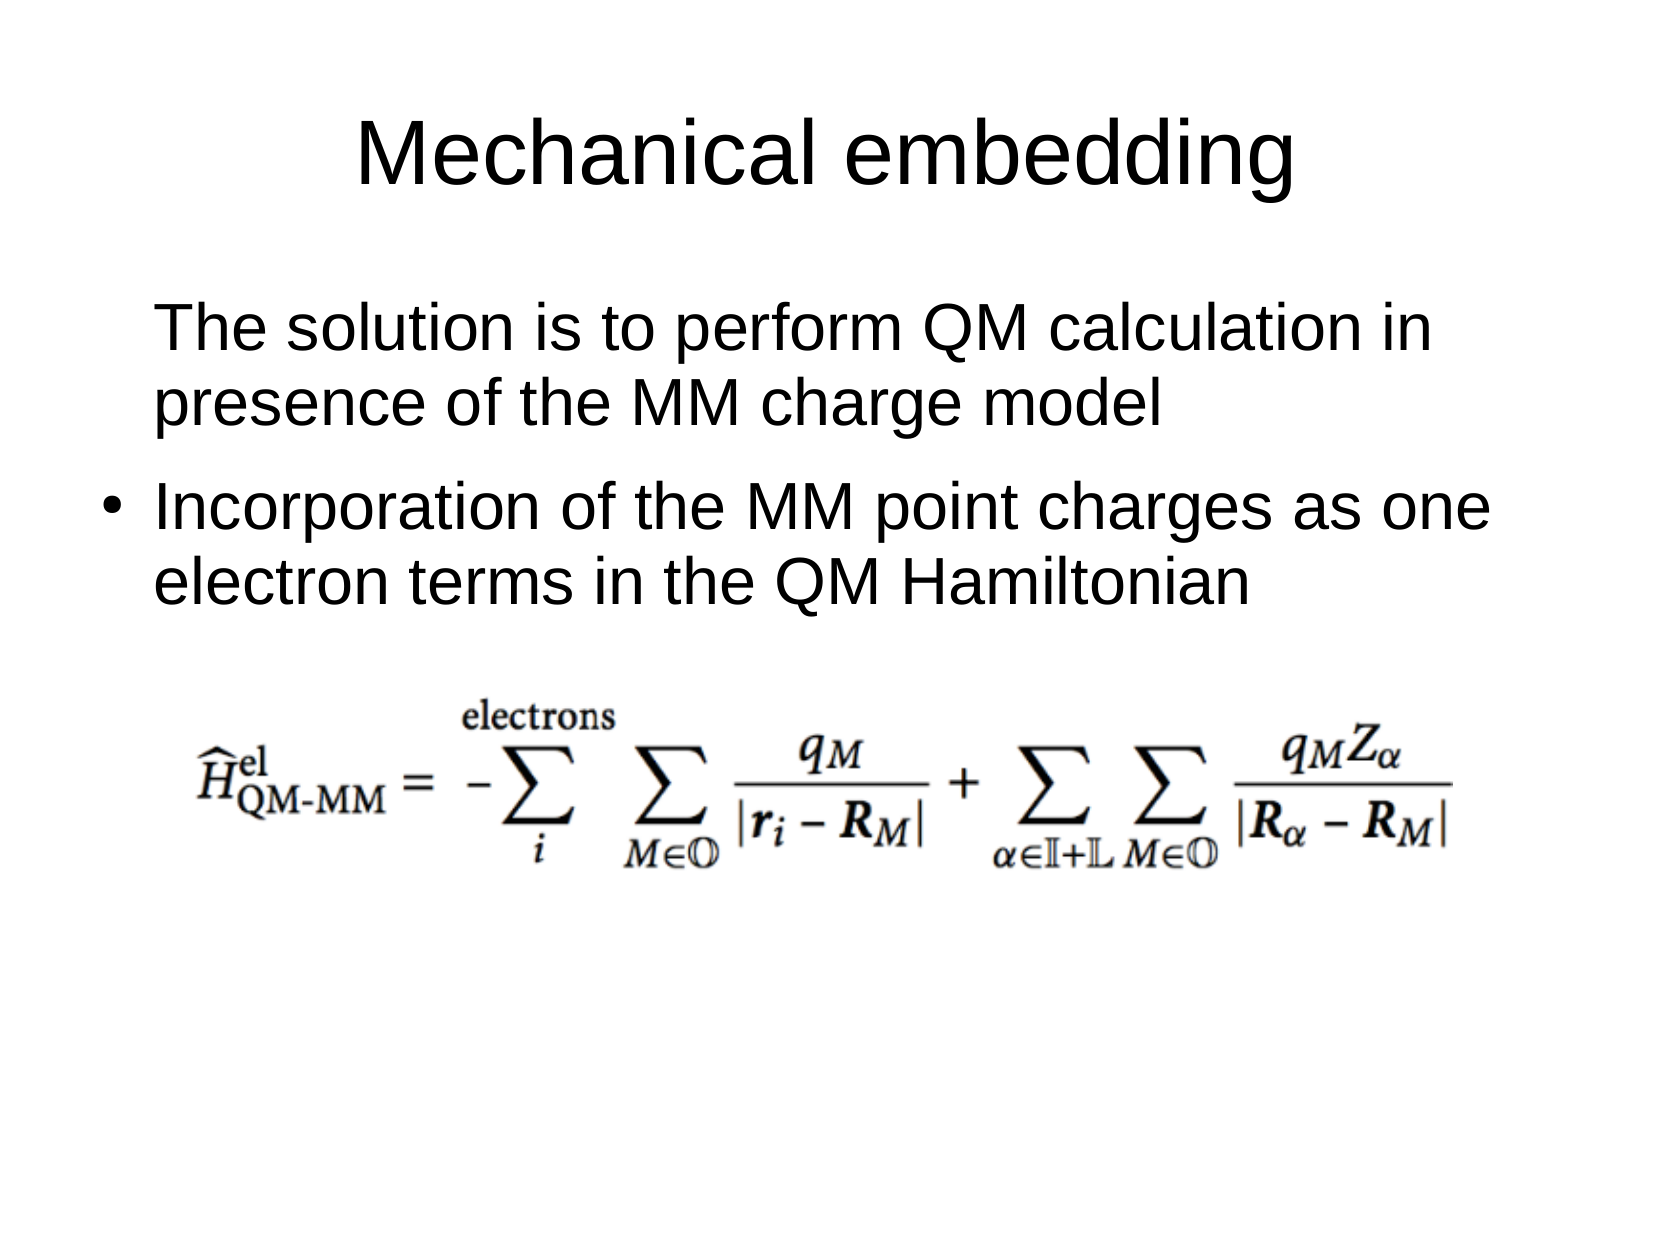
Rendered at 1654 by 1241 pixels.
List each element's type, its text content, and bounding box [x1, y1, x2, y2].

title Mechanical embedding [82, 49, 1571, 257]
picture [173, 684, 1453, 880]
list The solution is to perform QM calculation in presence of the MM charge model Incorporation of the MM point charges as one electron terms in the QM Hamiltonian [82, 290, 1571, 1010]
